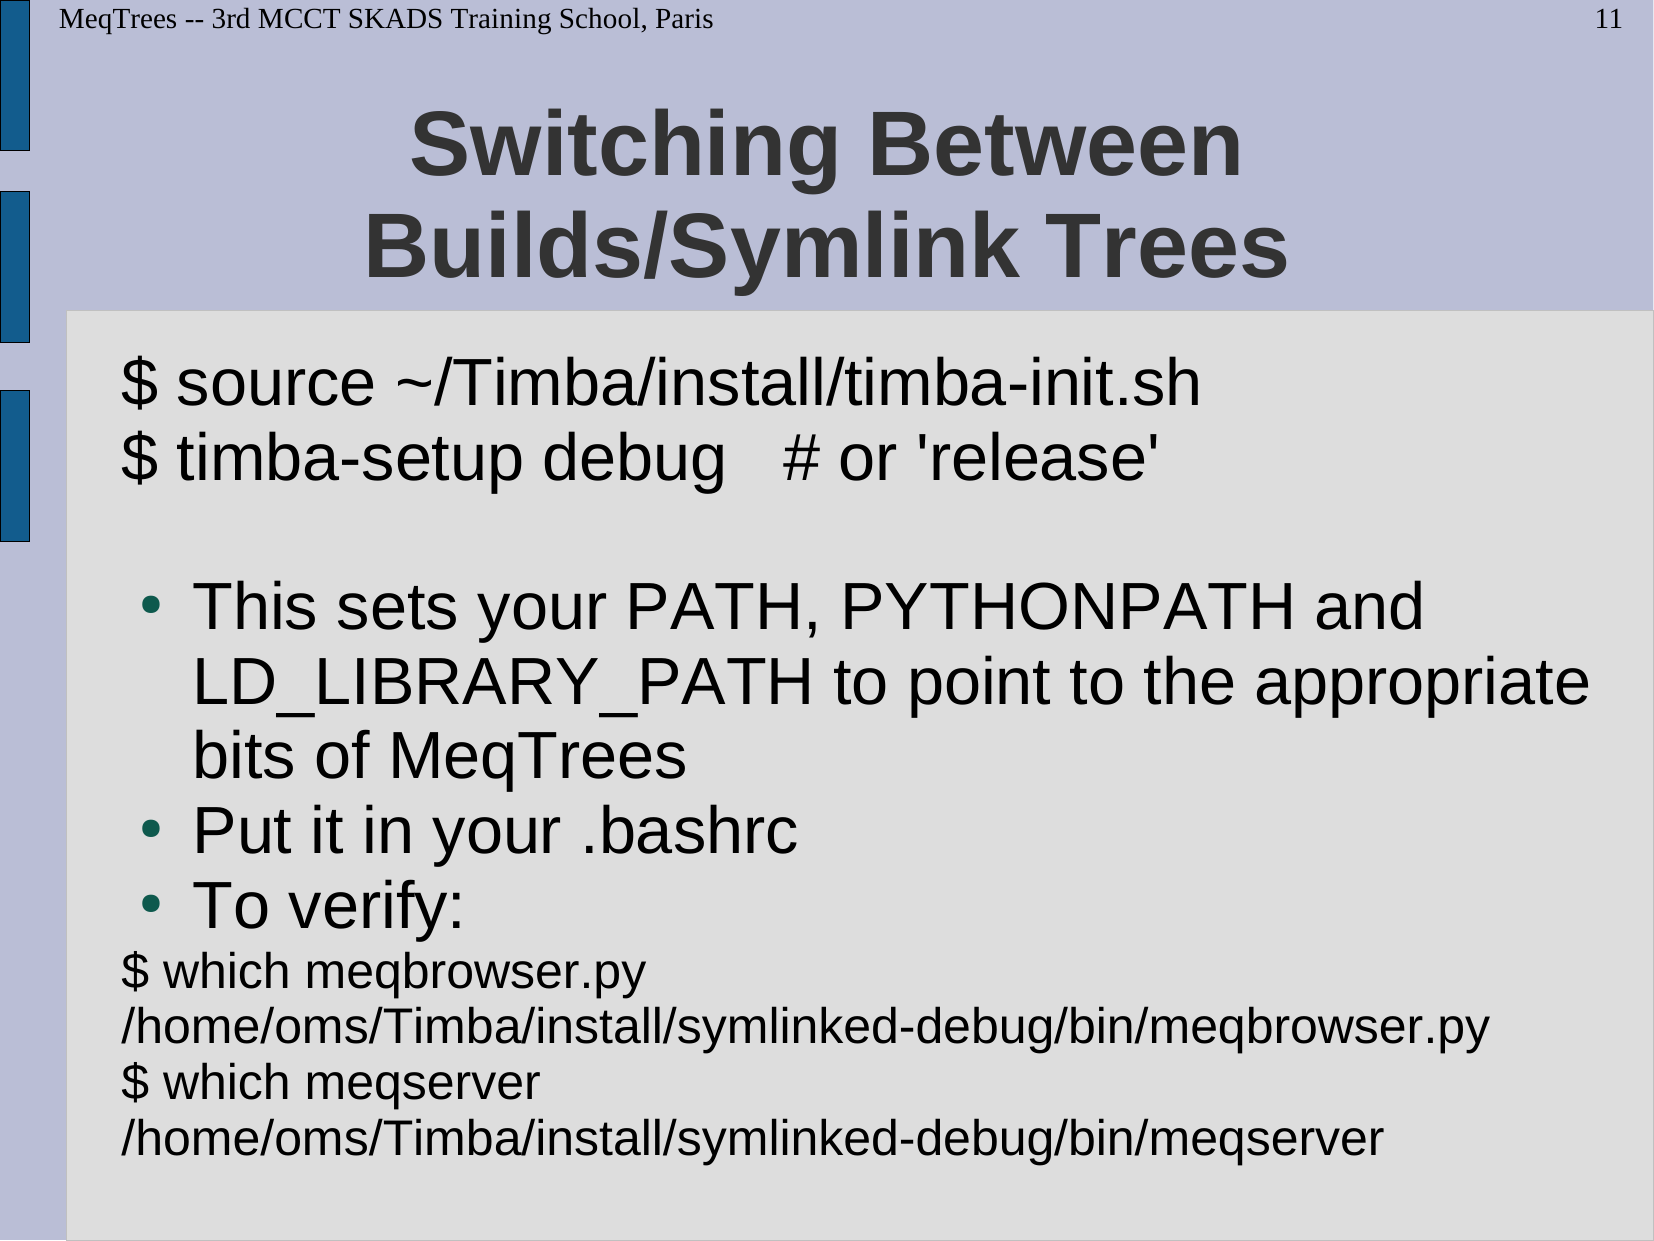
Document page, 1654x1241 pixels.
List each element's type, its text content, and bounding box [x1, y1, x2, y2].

list $ source ~/Timba/install/timba-init.sh $ timba-setup debug # or 'release' This sets your PATH, PYTHONPATH and LD_LIBRARY_PATH to point to the appropriate bits of MeqTrees Put it in your .bashrc To verify: $ which meqbrowser.py /home/oms/Timba/install/symlinked-debug/bin/meqbrowser.py $ which meqserver /home/oms/Timba/install/symlinked-debug/bin/meqserver [121, 344, 1625, 1222]
title Switching Between Builds/Symlink Trees [121, 92, 1534, 298]
